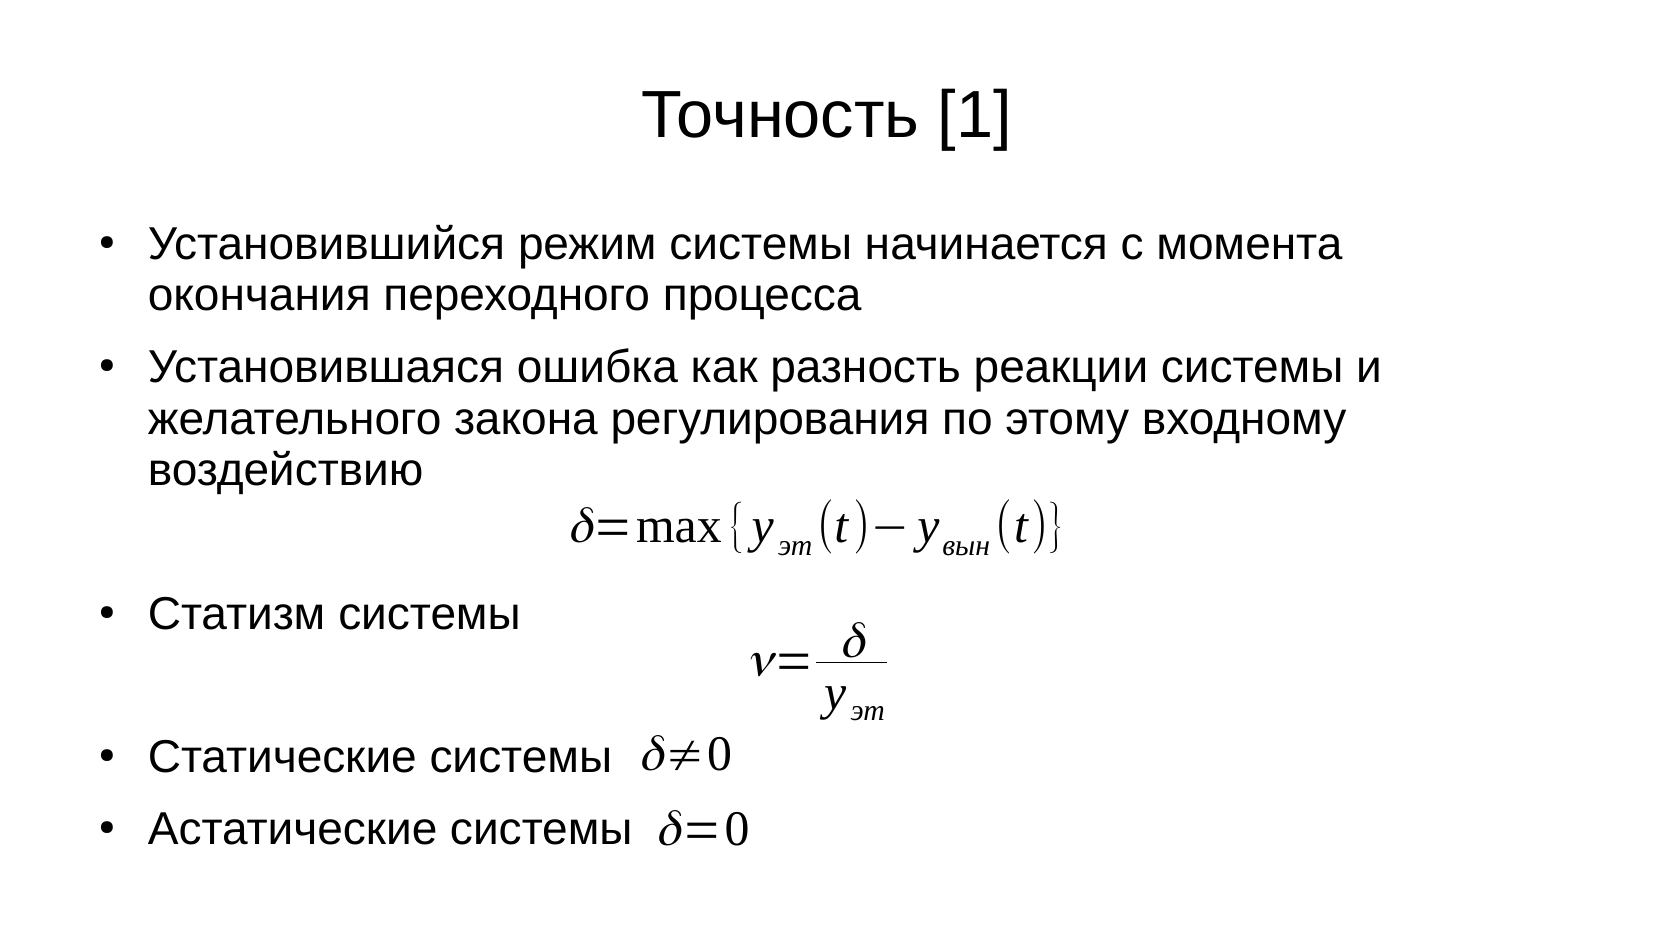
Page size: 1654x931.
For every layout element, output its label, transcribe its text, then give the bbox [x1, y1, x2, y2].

title Точность [1] [82, 37, 1571, 193]
chart [632, 620, 894, 782]
chart [561, 497, 1074, 562]
chart [649, 801, 756, 857]
list Установившийся режим системы начинается с момента окончания переходного процесса Установившаяся ошибка как разность реакции системы и желательного закона регулирования по этому входному воздействию Статизм системы Статические системы Астатические системы [82, 217, 1571, 857]
